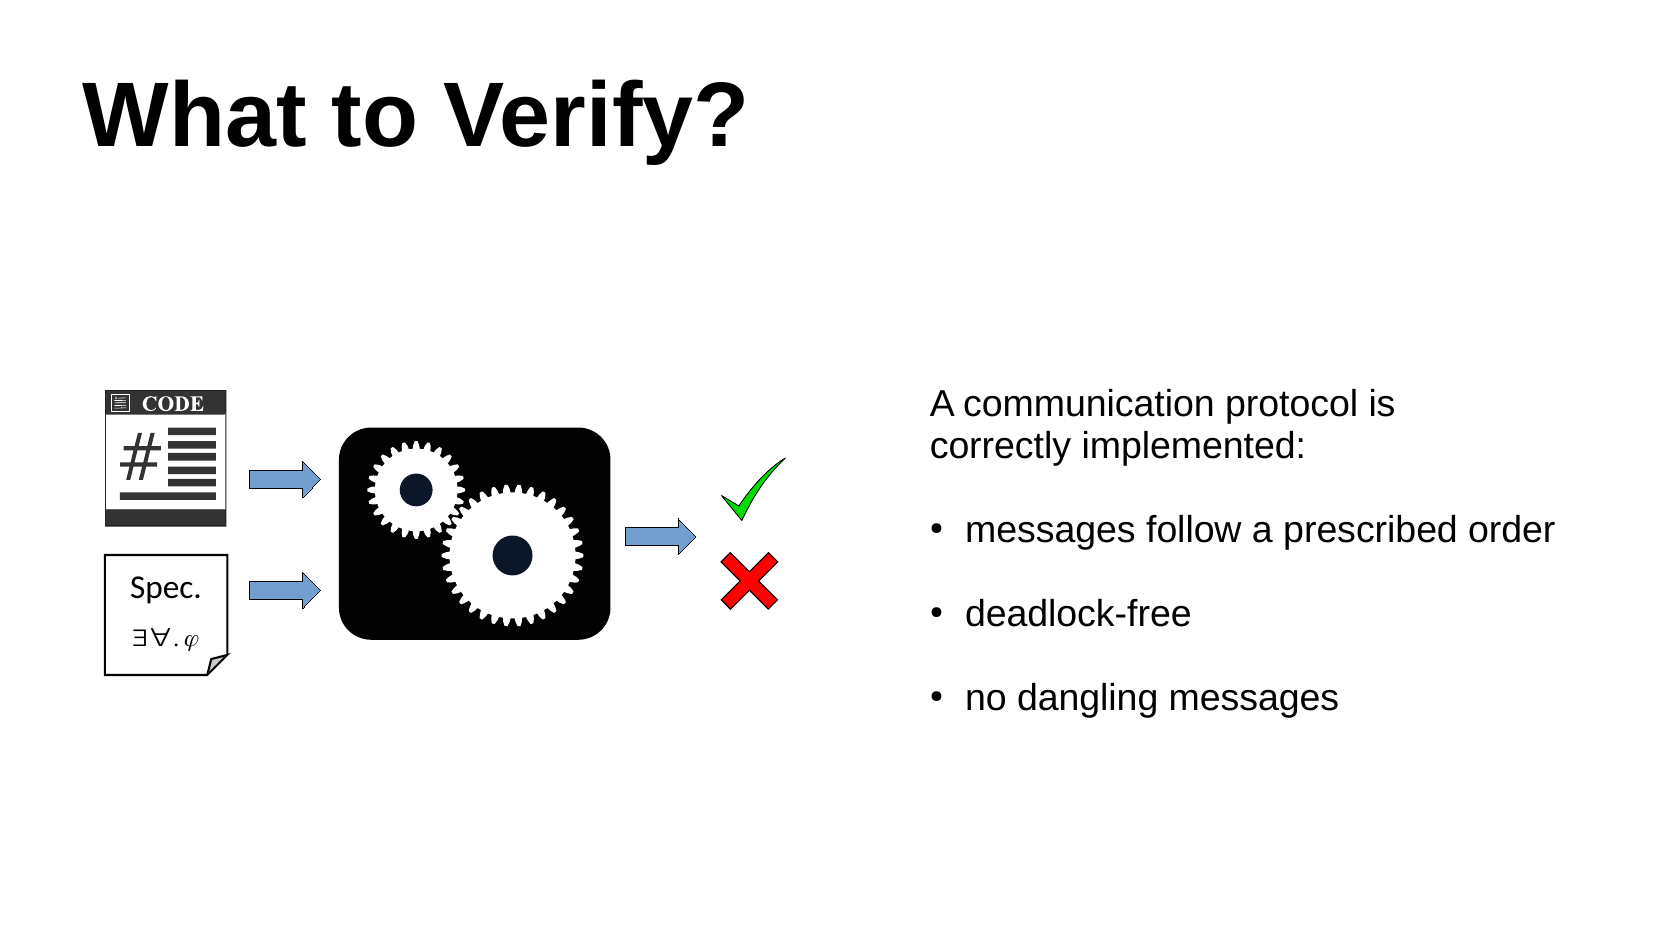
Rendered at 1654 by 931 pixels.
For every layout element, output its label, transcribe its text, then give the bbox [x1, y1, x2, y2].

picture [721, 457, 787, 521]
text_box Spec. [104, 555, 228, 676]
text_box A communication protocol is correctly implemented: messages follow a prescribed order deadlock-free no dangling messages [915, 375, 1571, 726]
picture [105, 390, 228, 527]
chart [126, 625, 205, 653]
title What to Verify? [82, 37, 1571, 193]
text_box [721, 552, 778, 610]
picture [320, 424, 630, 643]
text_box [249, 461, 321, 498]
text_box [249, 572, 321, 609]
text_box [625, 518, 696, 555]
